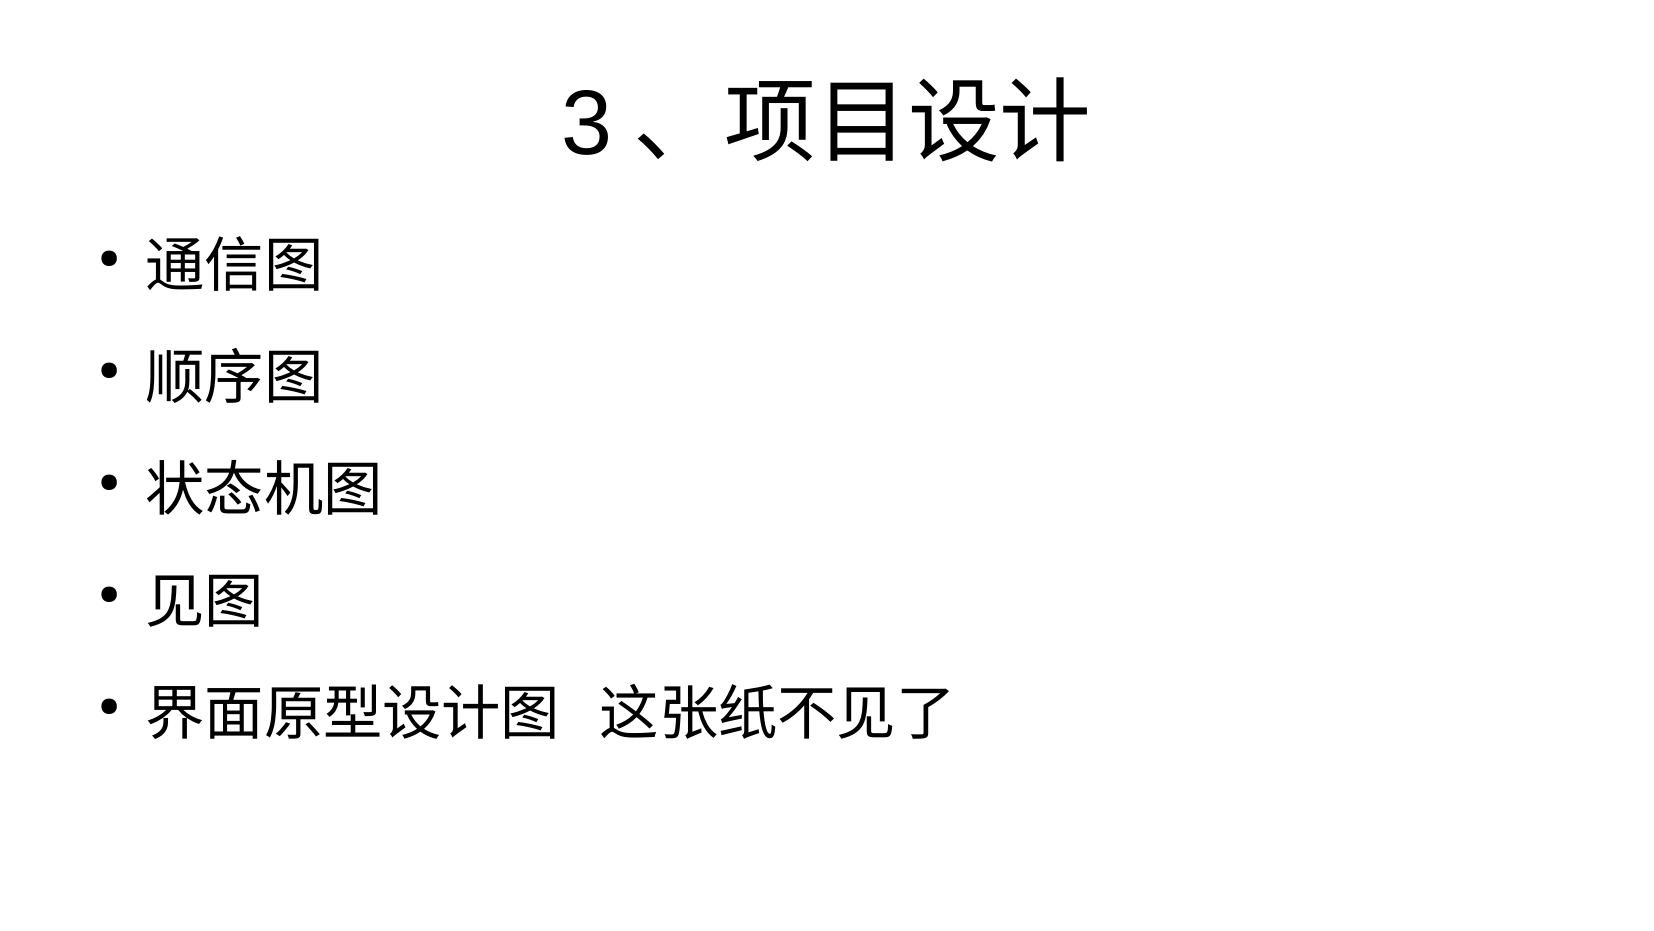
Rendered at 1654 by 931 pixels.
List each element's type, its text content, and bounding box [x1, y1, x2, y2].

list 通信图 顺序图 状态机图 见图 界面原型设计图 这张纸不见了 [82, 217, 1571, 758]
title 3、项目设计 [82, 37, 1571, 193]
